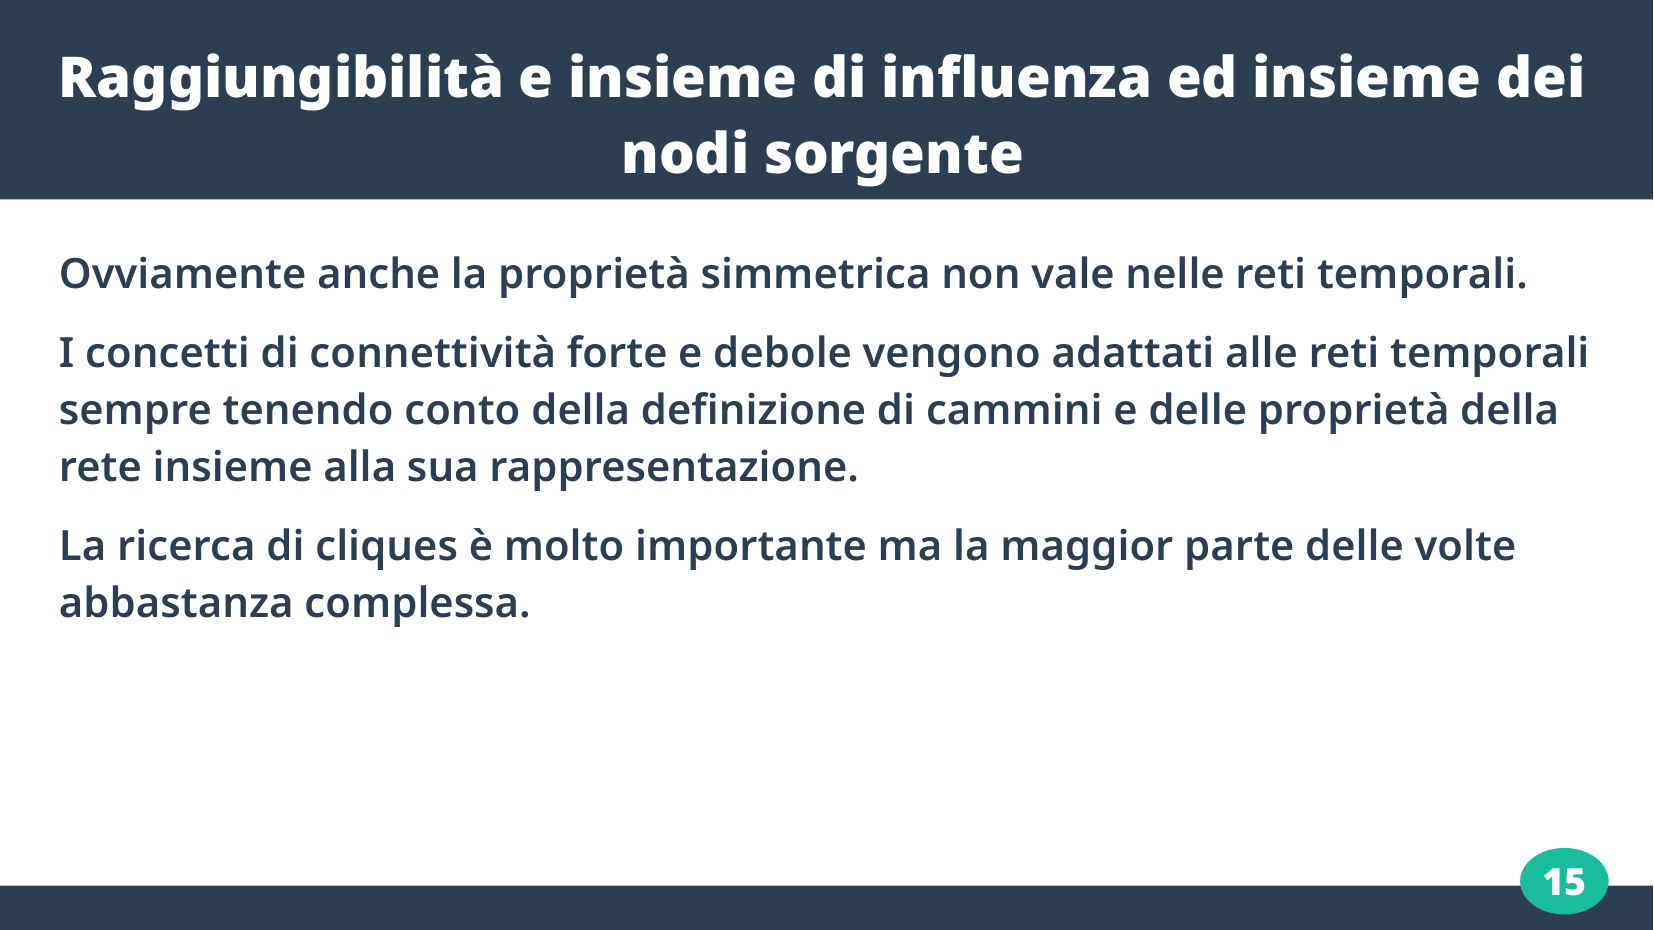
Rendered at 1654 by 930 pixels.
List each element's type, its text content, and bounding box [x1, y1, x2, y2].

list Ovviamente anche la proprietà simmetrica non vale nelle reti temporali. I concetti di connettività forte e debole vengono adattati alle reti temporali sempre tenendo conto della definizione di cammini e delle proprietà della rete insieme alla sua rappresentazione. La ricerca di cliques è molto importante ma la maggior parte delle volte abbastanza complessa. [58, 243, 1594, 864]
title Raggiungibilità e insieme di influenza ed insieme dei nodi sorgente [58, 36, 1594, 155]
